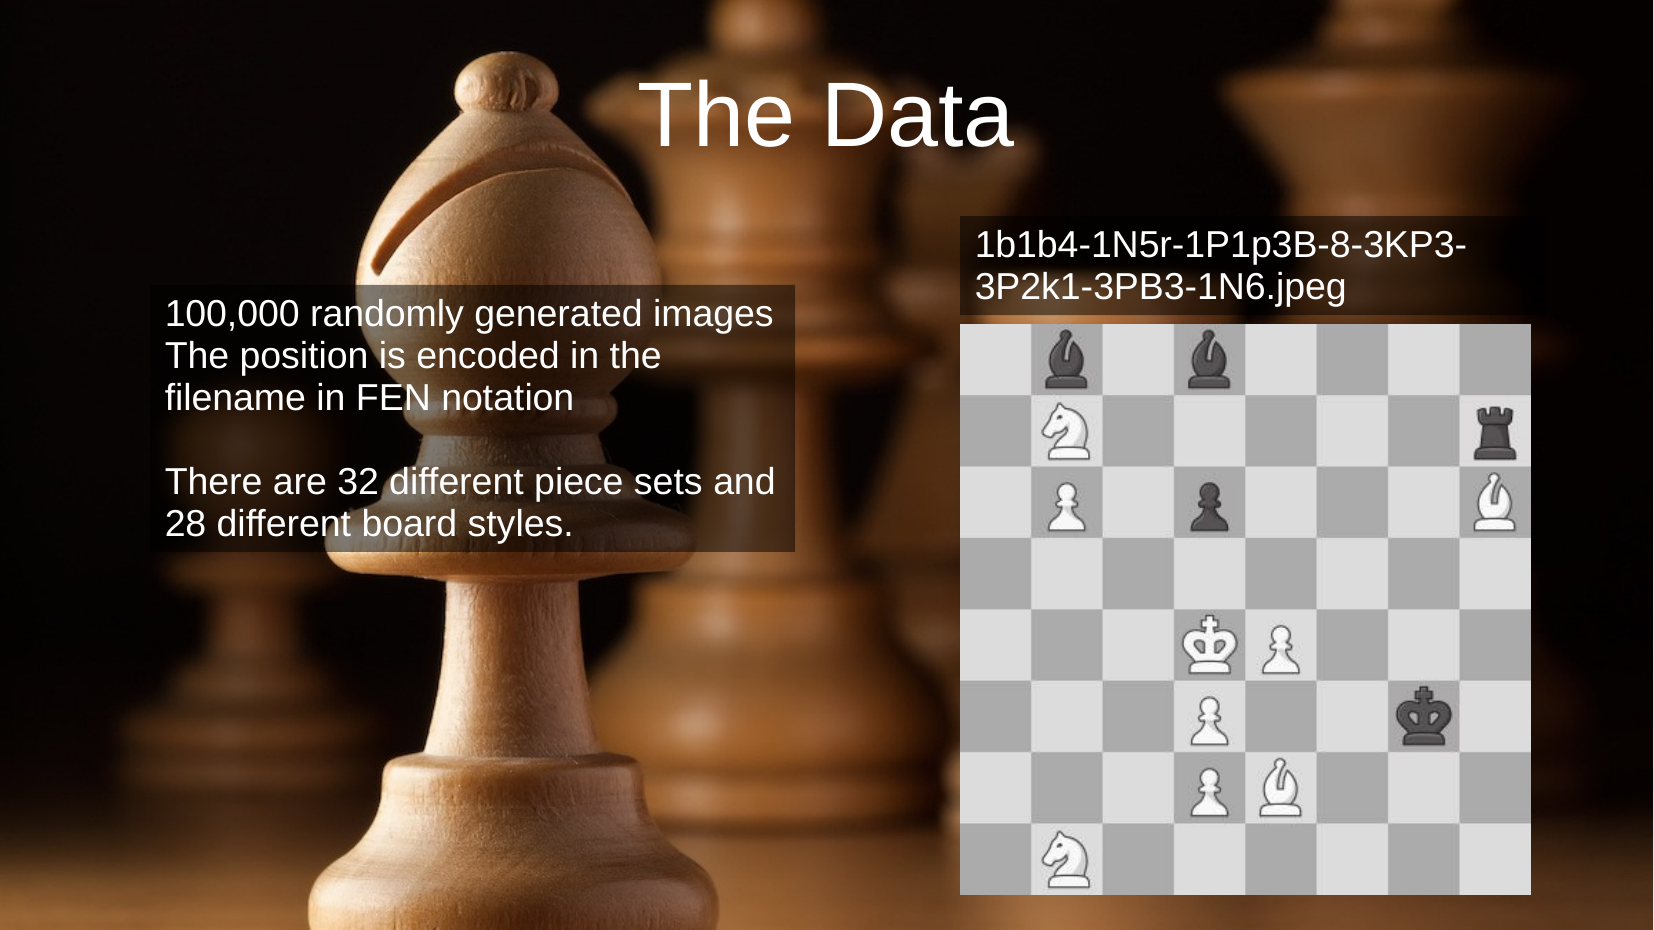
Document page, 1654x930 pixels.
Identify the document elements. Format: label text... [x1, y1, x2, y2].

picture [0, 0, 1654, 930]
text_box 100,000 randomly generated images The position is encoded in the filename in FEN notation There are 32 different piece sets and 28 different board styles. [150, 284, 796, 552]
text_box 1b1b4-1N5r-1P1p3B-8-3KP3-3P2k1-3PB3-1N6.jpeg [960, 216, 1546, 316]
title The Data [82, 37, 1571, 193]
